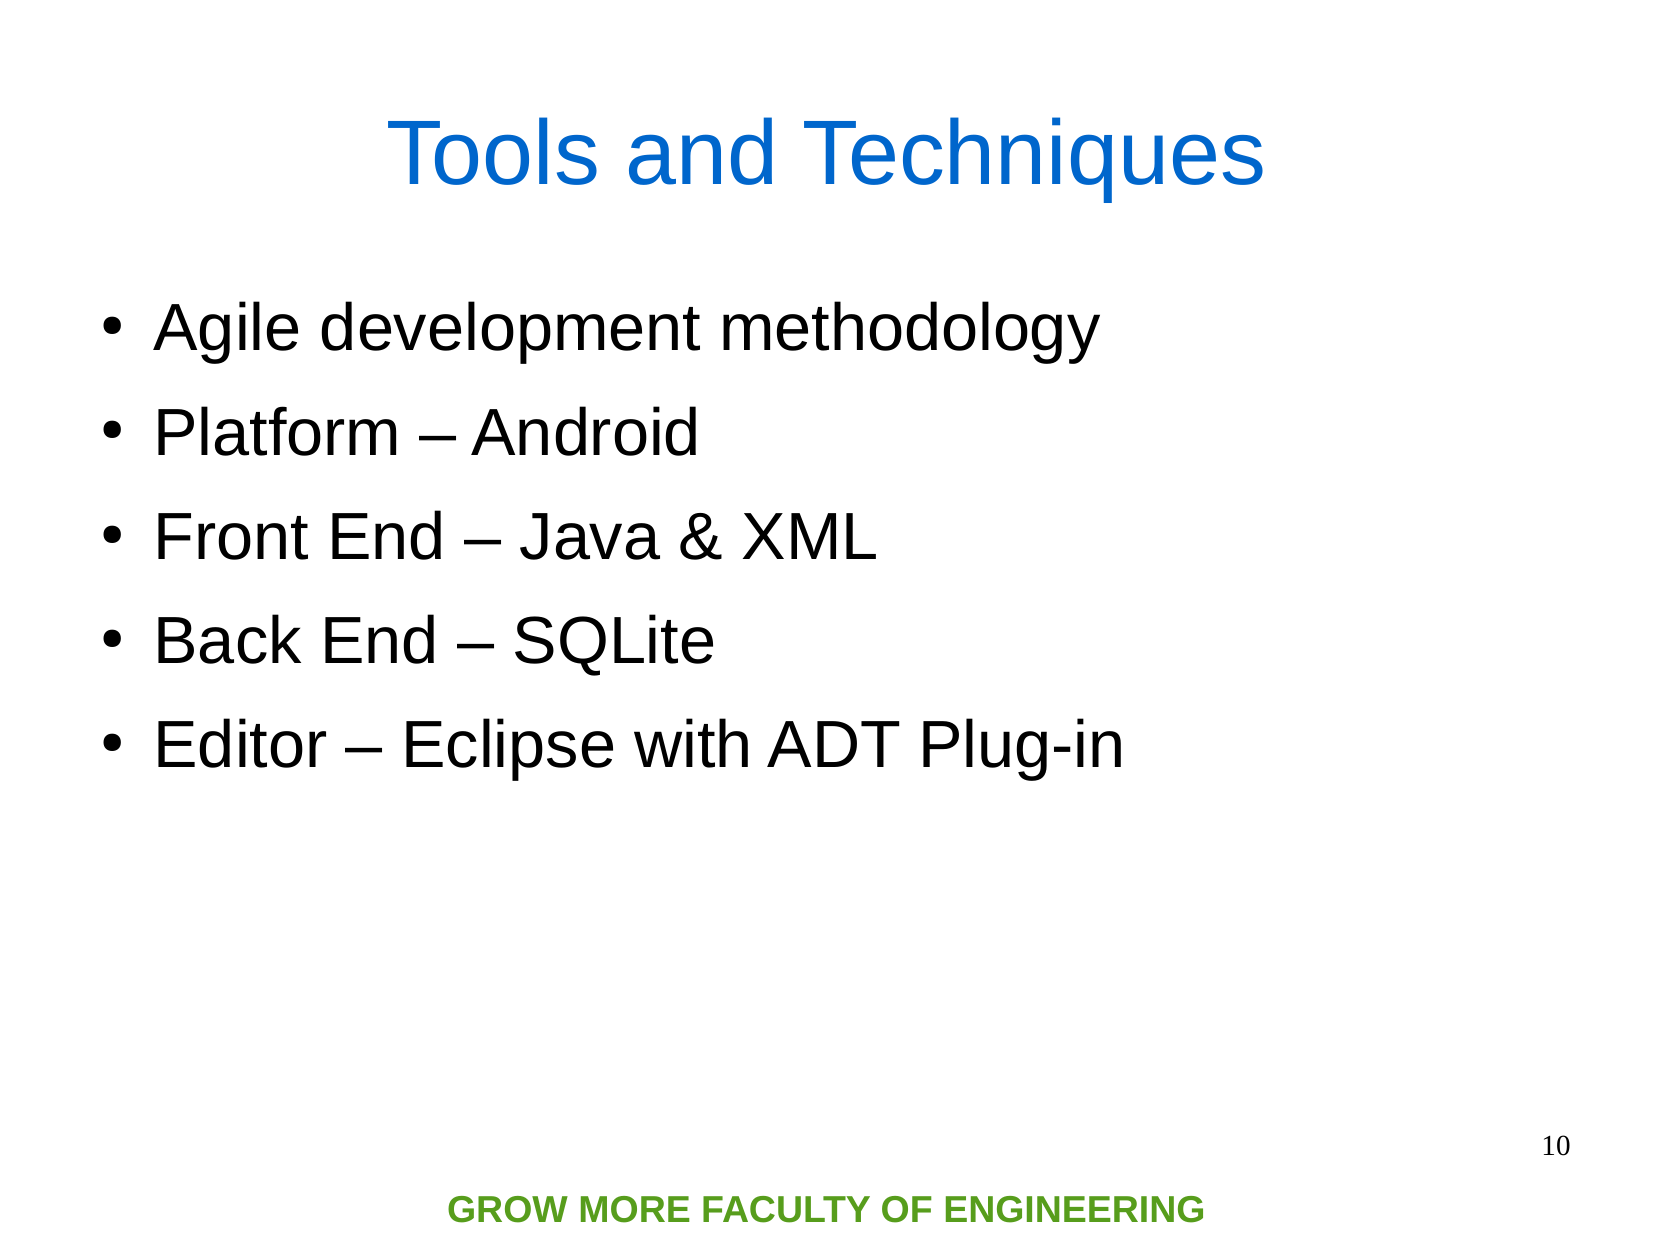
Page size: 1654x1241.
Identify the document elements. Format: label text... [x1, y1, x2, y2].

title Tools and Techniques [82, 49, 1571, 257]
list Agile development methodology Platform – Android Front End – Java & XML Back End – SQLite Editor – Eclipse with ADT Plug-in [82, 290, 1571, 1010]
